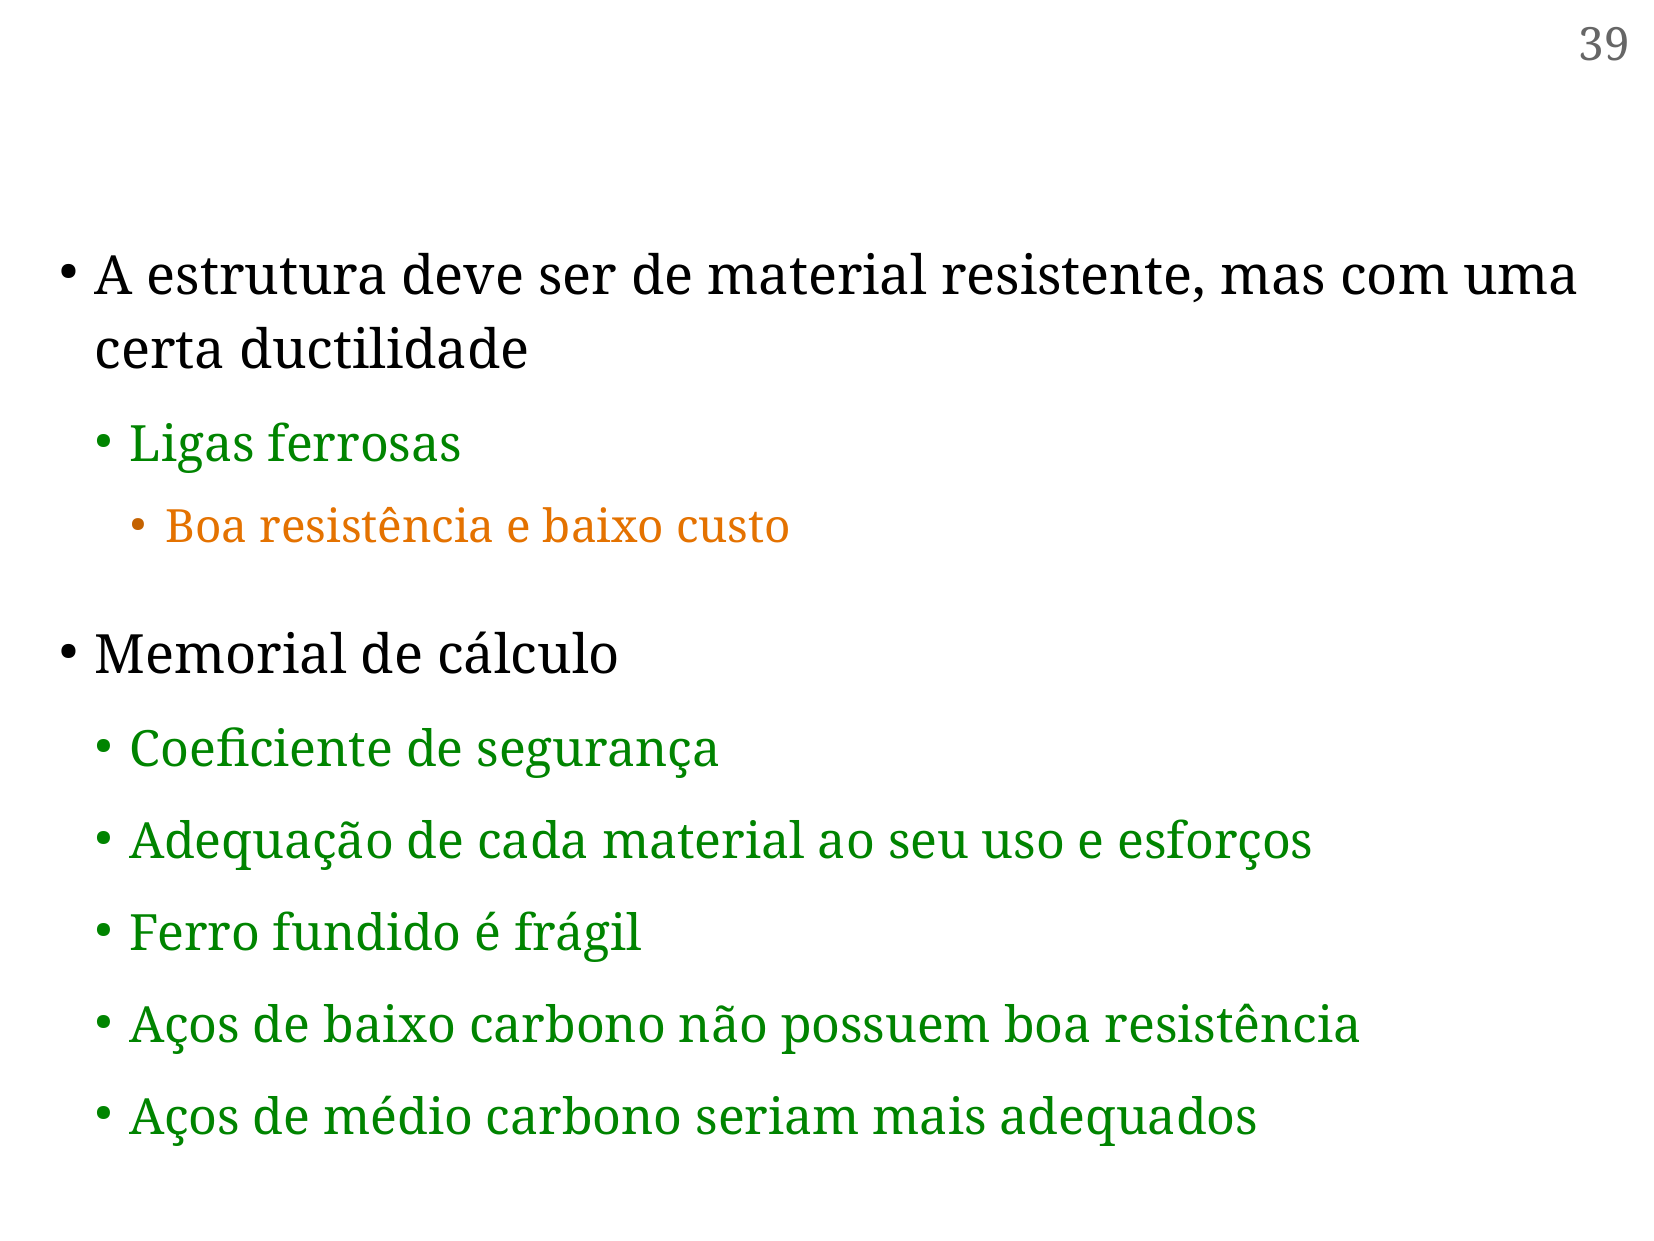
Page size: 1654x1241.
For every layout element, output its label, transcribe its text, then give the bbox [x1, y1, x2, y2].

list A estrutura deve ser de material resistente, mas com uma certa ductilidade Ligas ferrosas Boa resistência e baixo custo Memorial de cálculo Coeficiente de segurança Adequação de cada material ao seu uso e esforços Ferro fundido é frágil Aços de baixo carbono não possuem boa resistência Aços de médio carbono seriam mais adequados [59, 236, 1595, 1211]
